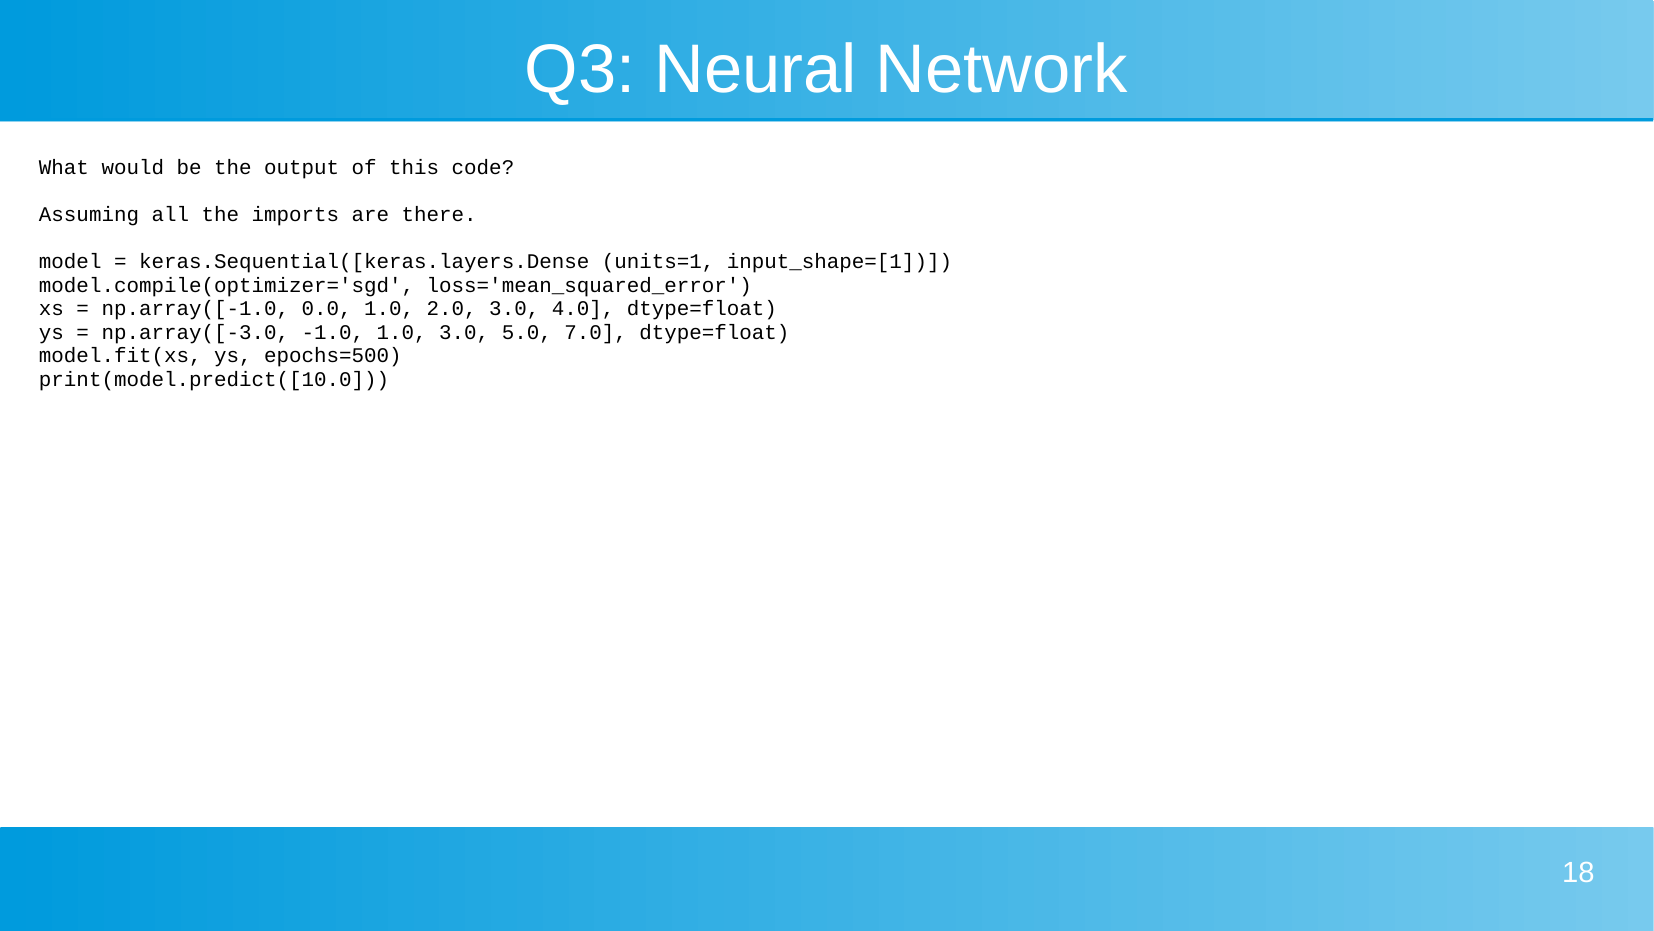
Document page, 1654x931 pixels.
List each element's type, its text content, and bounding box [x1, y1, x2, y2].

title Q3: Neural Network [59, 29, 1595, 108]
text_box What would be the output of this code? Assuming all the imports are there. model = keras.Sequential([keras.layers.Dense (units=1, input_shape=[1])]) model.compile(optimizer='sgd', loss='mean_squared_error') xs = np.array([-1.0, 0.0, 1.0, 2.0, 3.0, 4.0], dtype=float) ys = np.array([-3.0, -1.0, 1.0, 3.0, 5.0, 7.0], dtype=float) model.fit(xs, ys, epochs=500) print(model.predict([10.0])) [24, 150, 976, 353]
